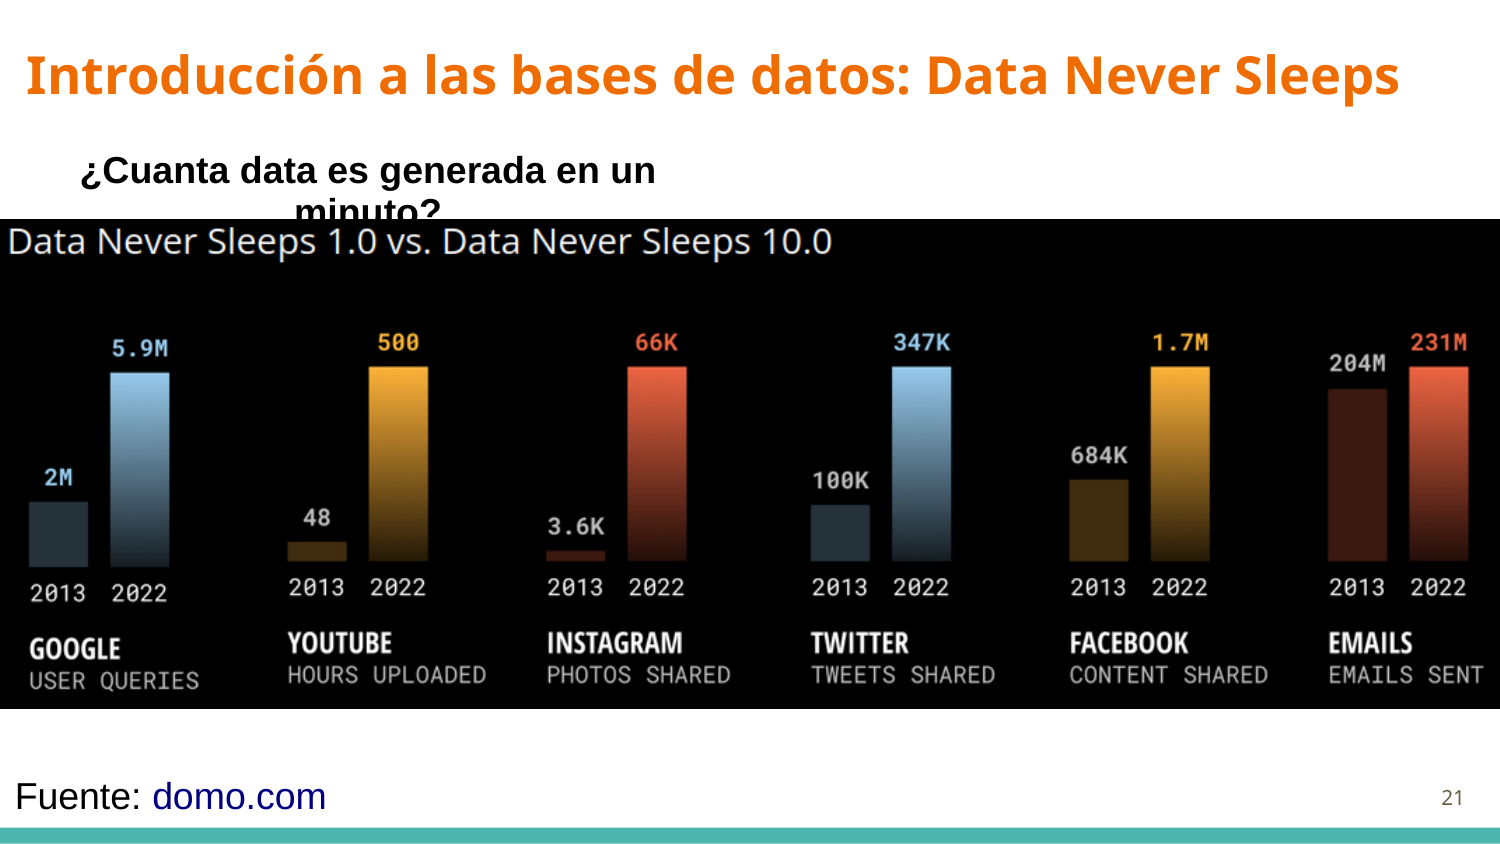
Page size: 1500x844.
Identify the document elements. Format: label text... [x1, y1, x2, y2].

text_box ¿Cuanta data es generada en un minuto? [11, 141, 725, 219]
picture [0, 219, 1500, 709]
text_box Fuente: domo.com [0, 767, 697, 825]
title Introducción a las bases de datos: Data Never Sleeps [11, 23, 1477, 142]
slide_number <number> [1389, 764, 1480, 830]
